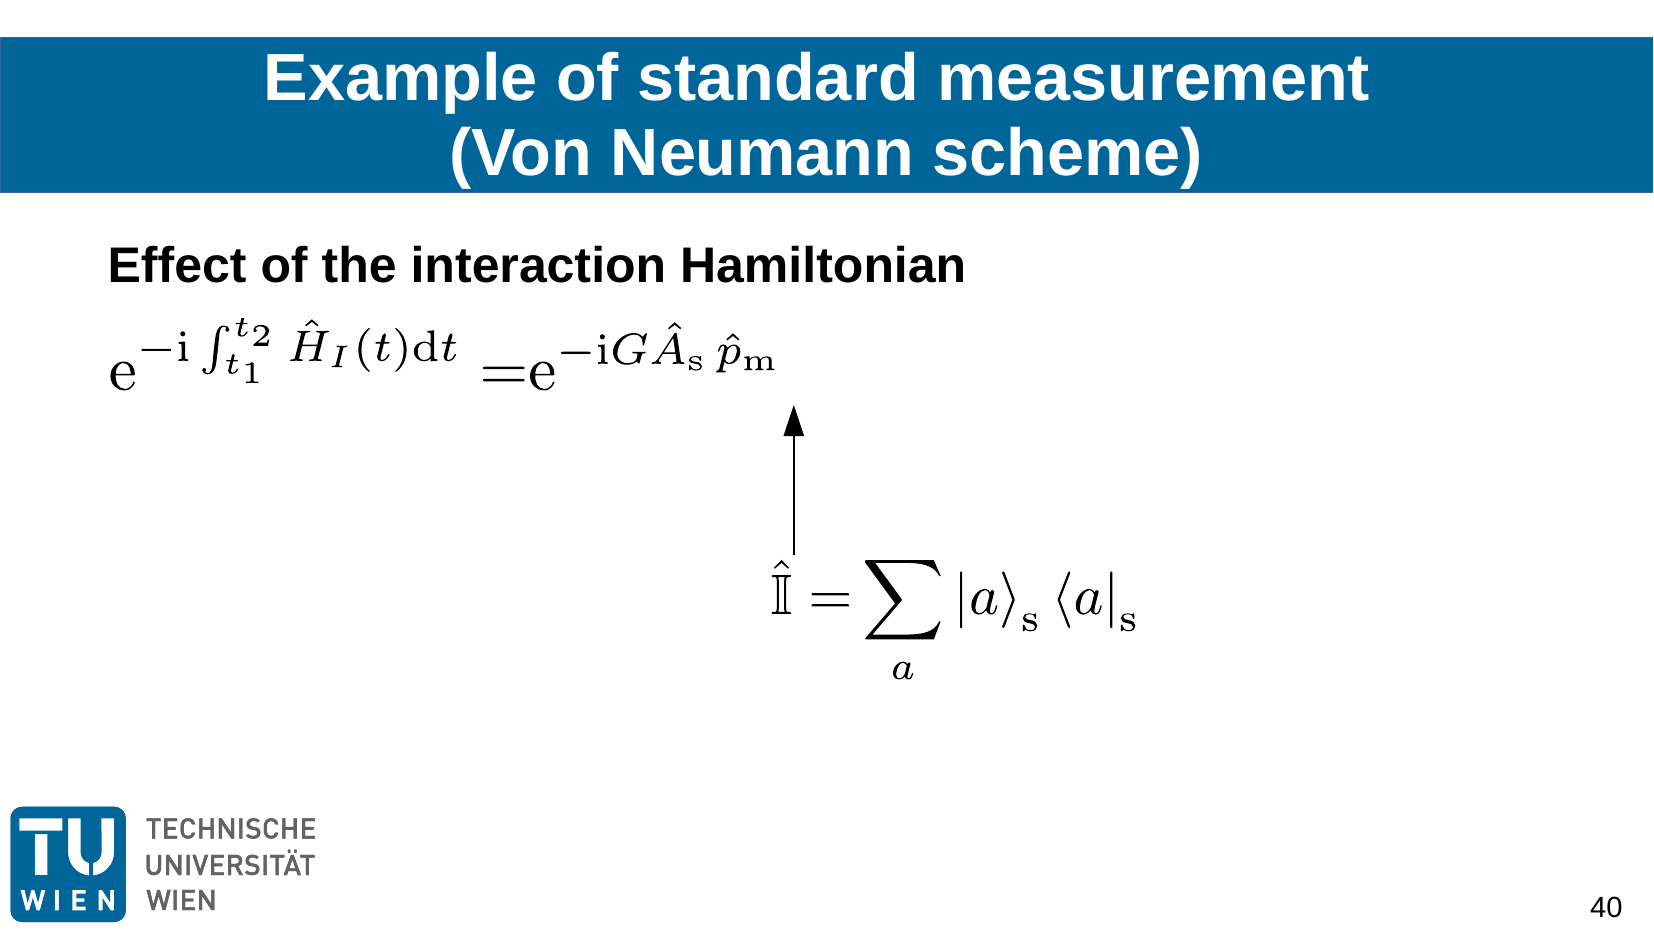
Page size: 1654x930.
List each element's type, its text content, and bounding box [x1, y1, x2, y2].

list Effect of the interaction Hamiltonian [107, 236, 1186, 311]
title Example of standard measurement (Von Neumann scheme) [0, 37, 1653, 193]
picture [98, 318, 1302, 405]
picture [748, 540, 1154, 690]
